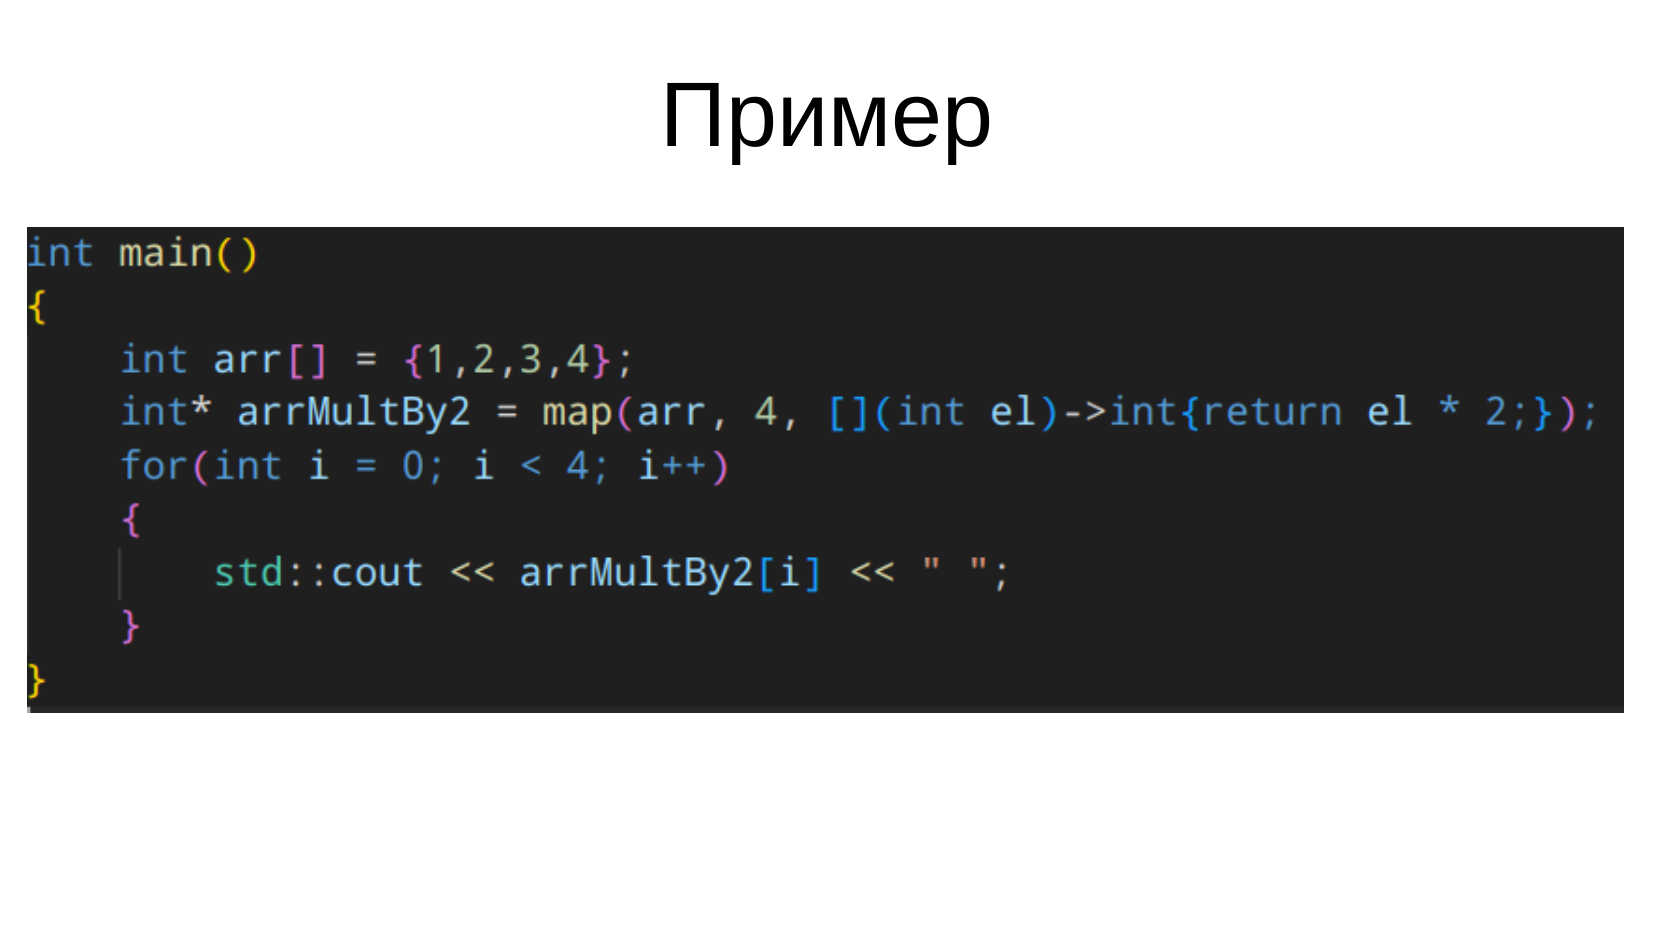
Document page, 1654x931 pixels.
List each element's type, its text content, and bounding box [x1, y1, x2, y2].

title Пример [82, 37, 1571, 193]
picture [27, 227, 1624, 713]
